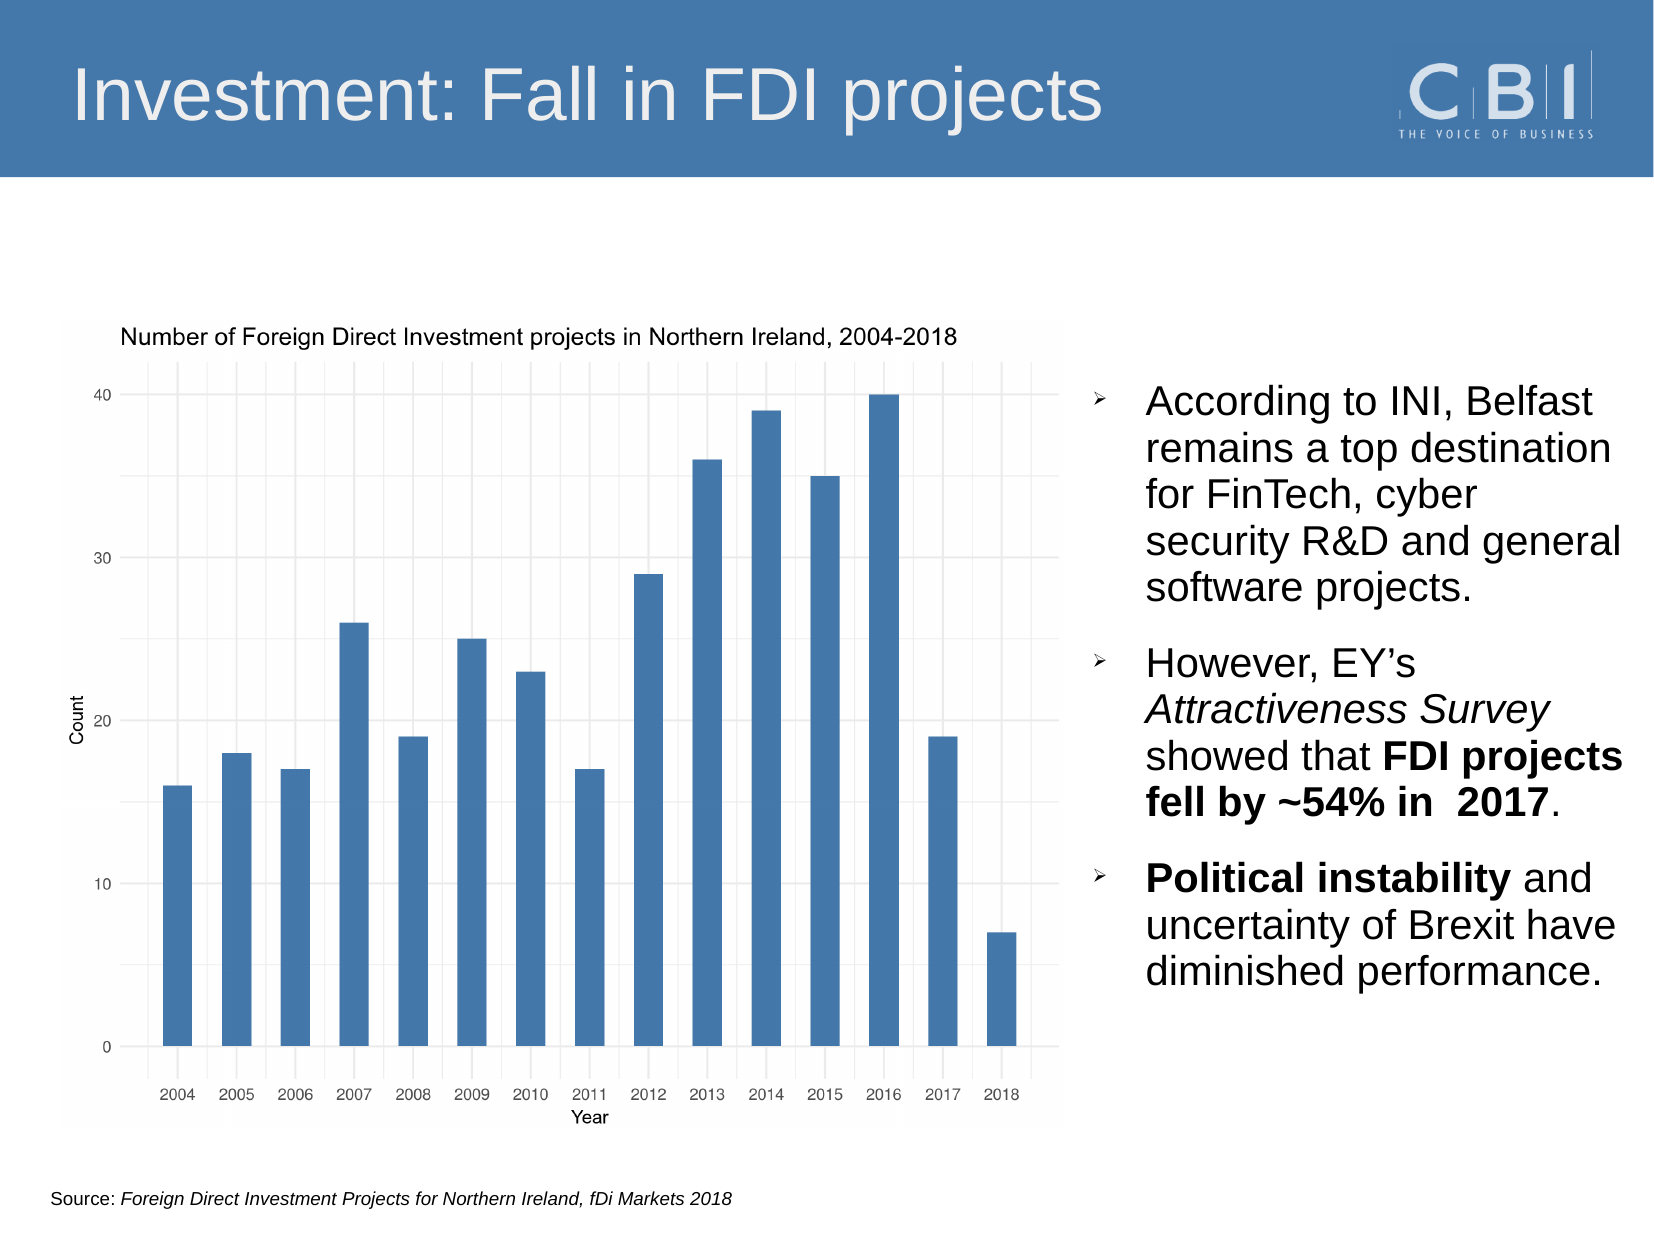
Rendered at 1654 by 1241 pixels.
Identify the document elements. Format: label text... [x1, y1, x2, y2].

text_box Source: Foreign Direct Investment Projects for Northern Ireland, fDi Markets 2018 [35, 1181, 747, 1218]
title Investment: Fall in FDI projects [0, 0, 1654, 178]
picture [1393, 44, 1599, 142]
picture [59, 317, 1069, 1134]
text_box According to INI, Belfast remains a top destination for FinTech, cyber security R&D and general software projects. However, EY’s Attractiveness Survey showed that FDI projects fell by ~54% in 2017. Political instability and uncertainty of Brexit have diminished performance. [1074, 377, 1630, 1052]
